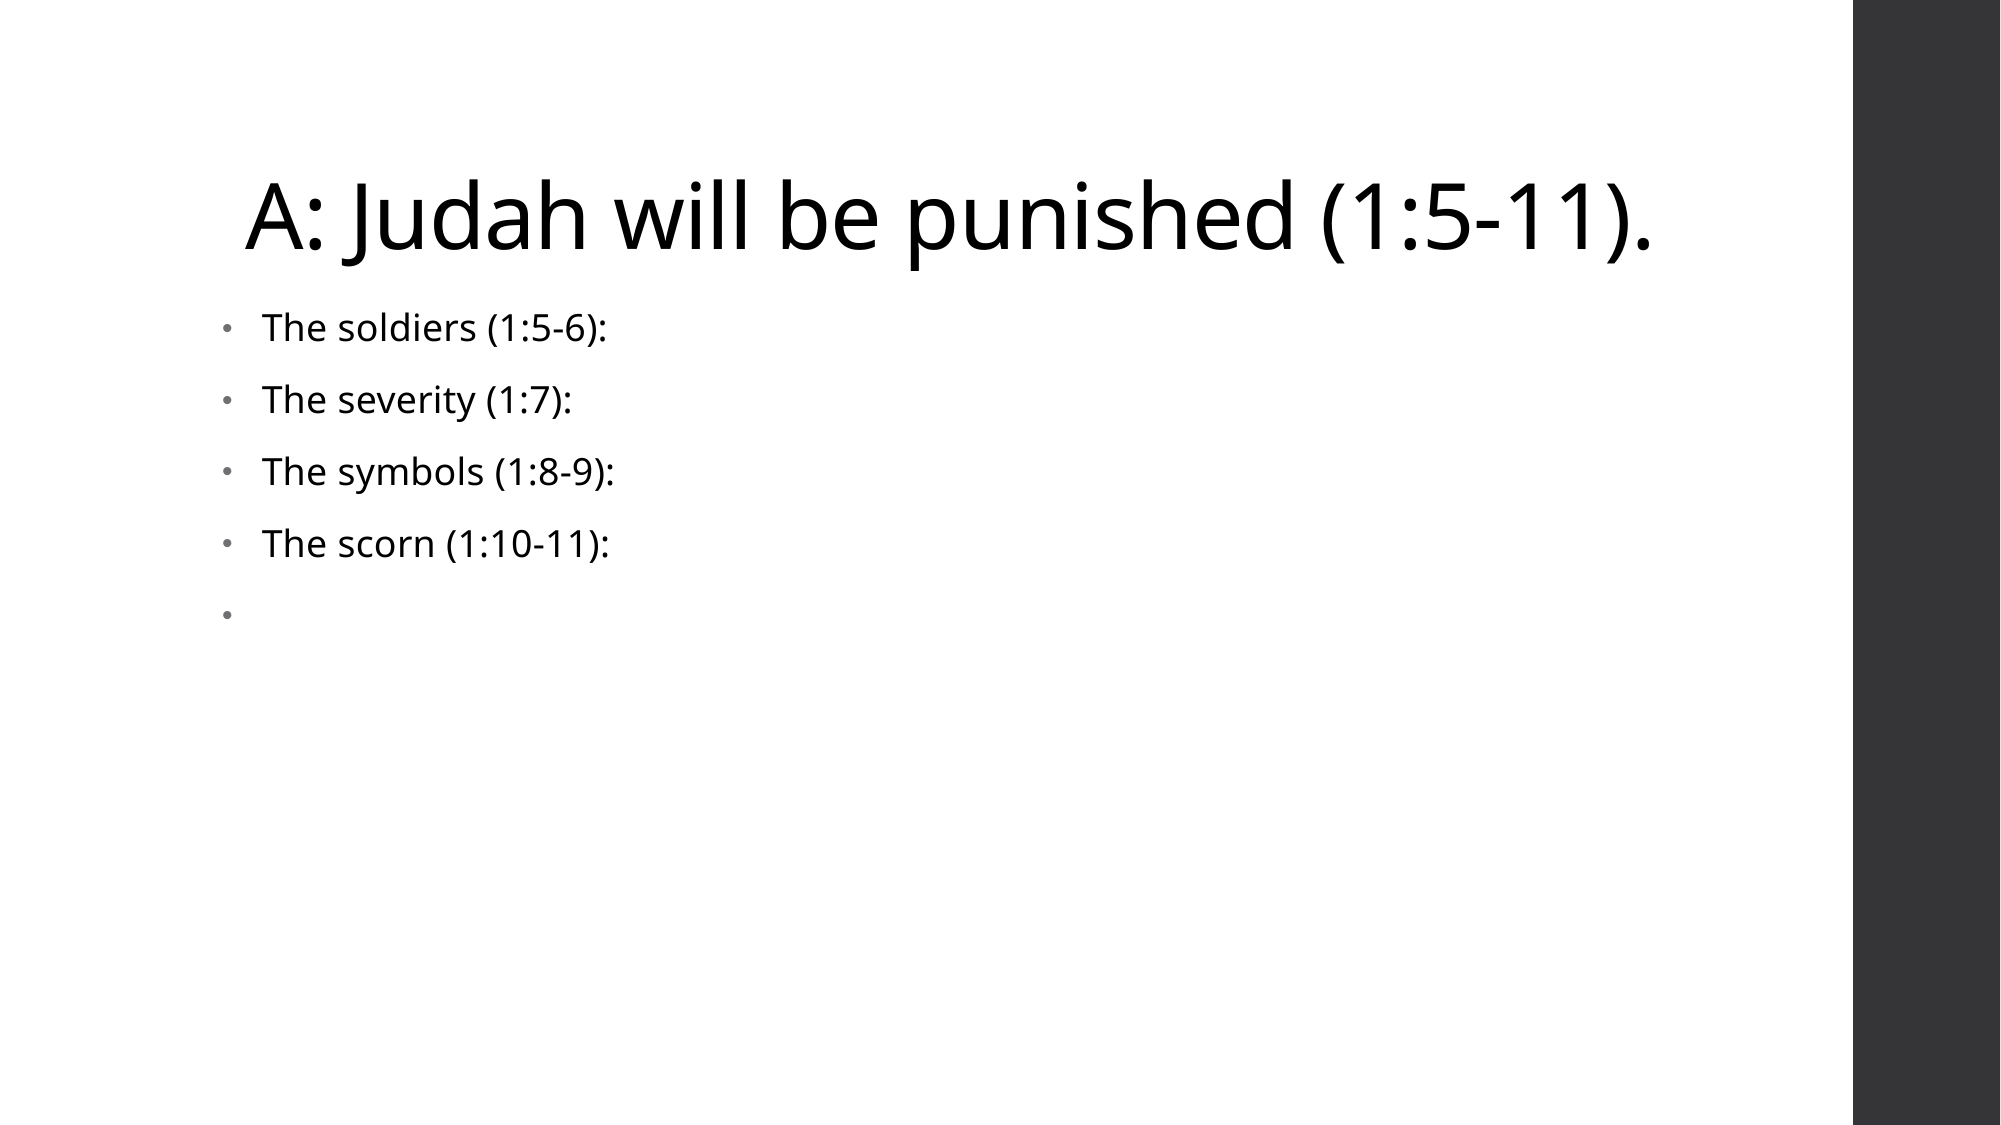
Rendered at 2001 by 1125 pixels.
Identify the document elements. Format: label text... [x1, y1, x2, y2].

title A: Judah will be punished (1:5-11). [206, 60, 1797, 278]
list The soldiers (1:5-6): The severity (1:7): The symbols (1:8-9): The scorn (1:10-11): [206, 299, 1617, 1014]
